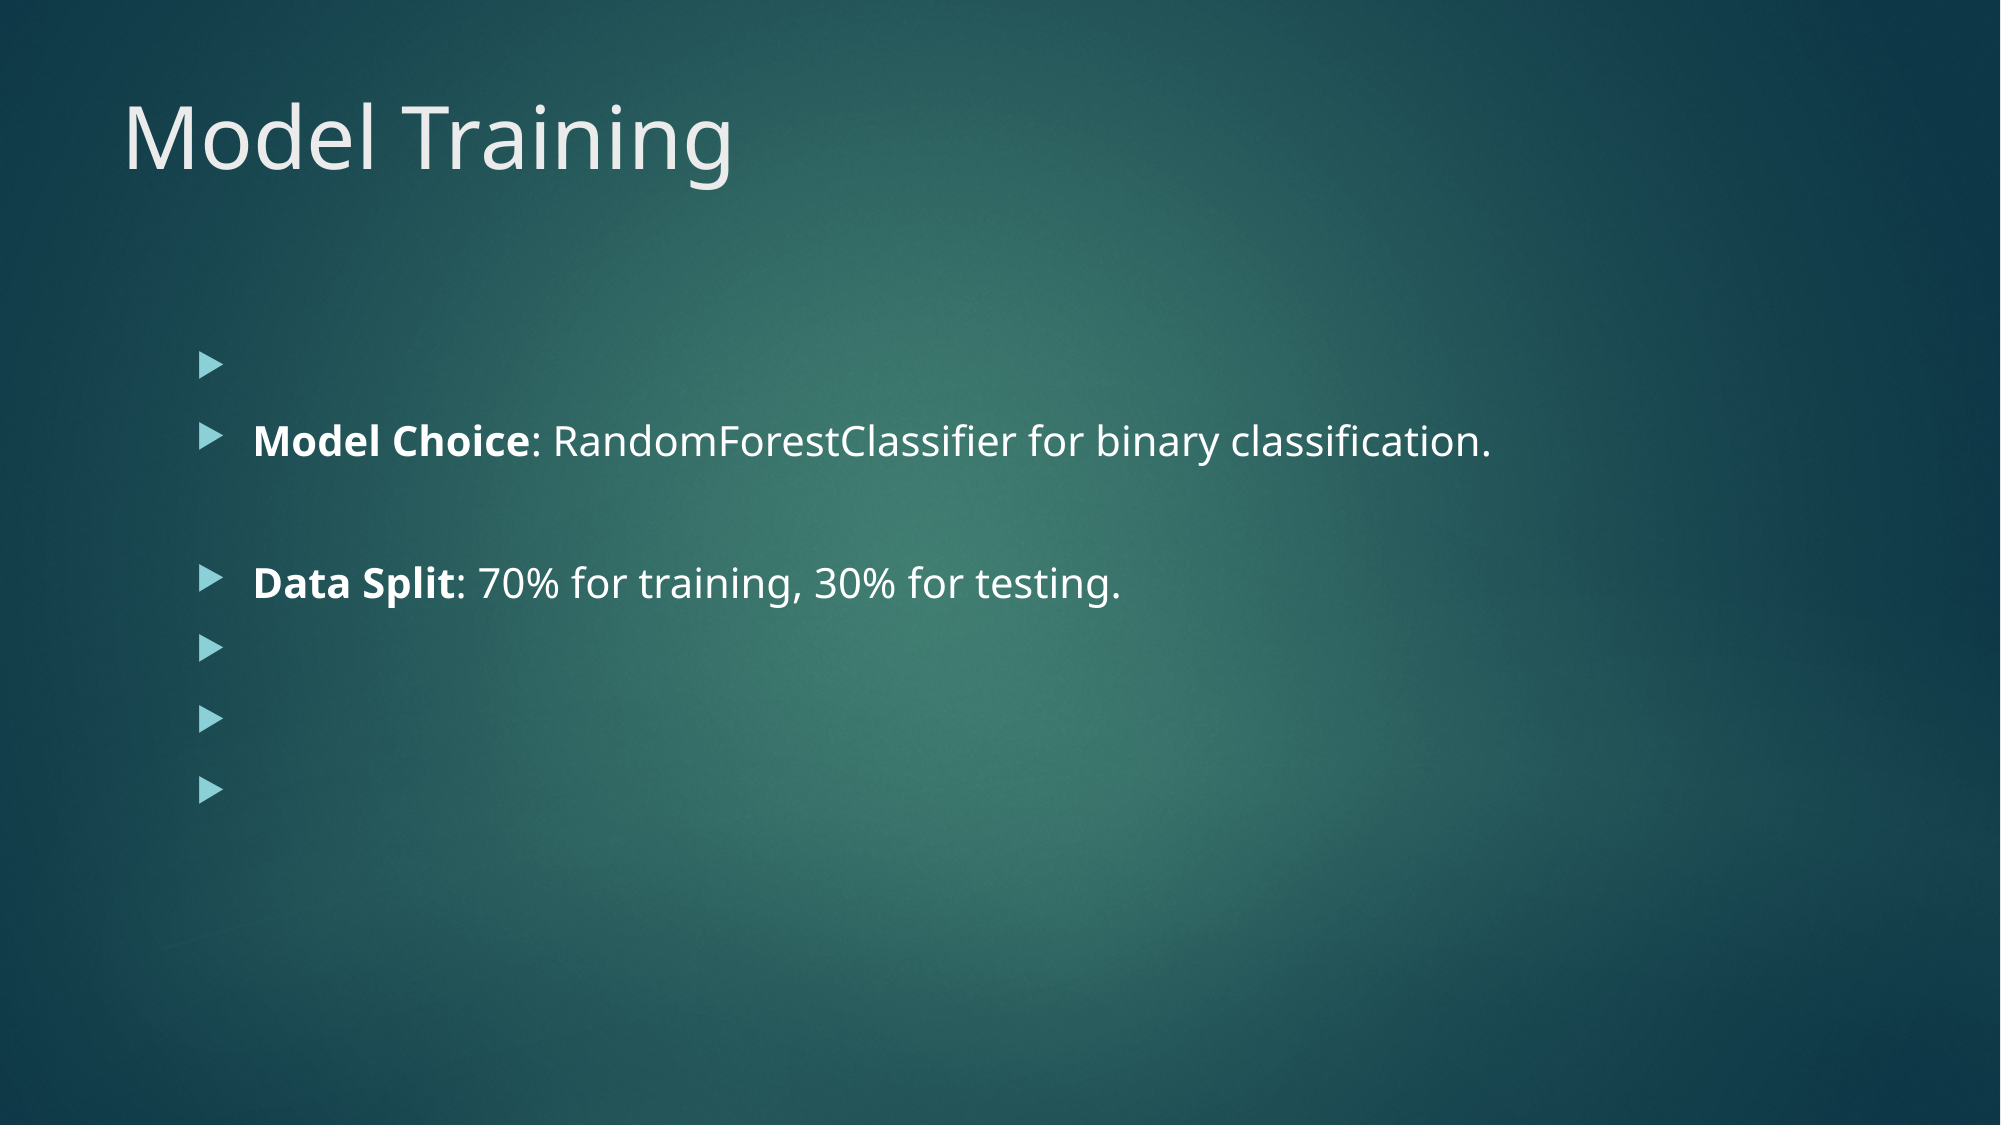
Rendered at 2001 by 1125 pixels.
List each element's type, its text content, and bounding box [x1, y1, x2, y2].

title Model Training [106, 74, 1649, 305]
list Model Choice: RandomForestClassifier for binary classification. Data Split: 70% for training, 30% for testing. [181, 336, 1649, 1026]
